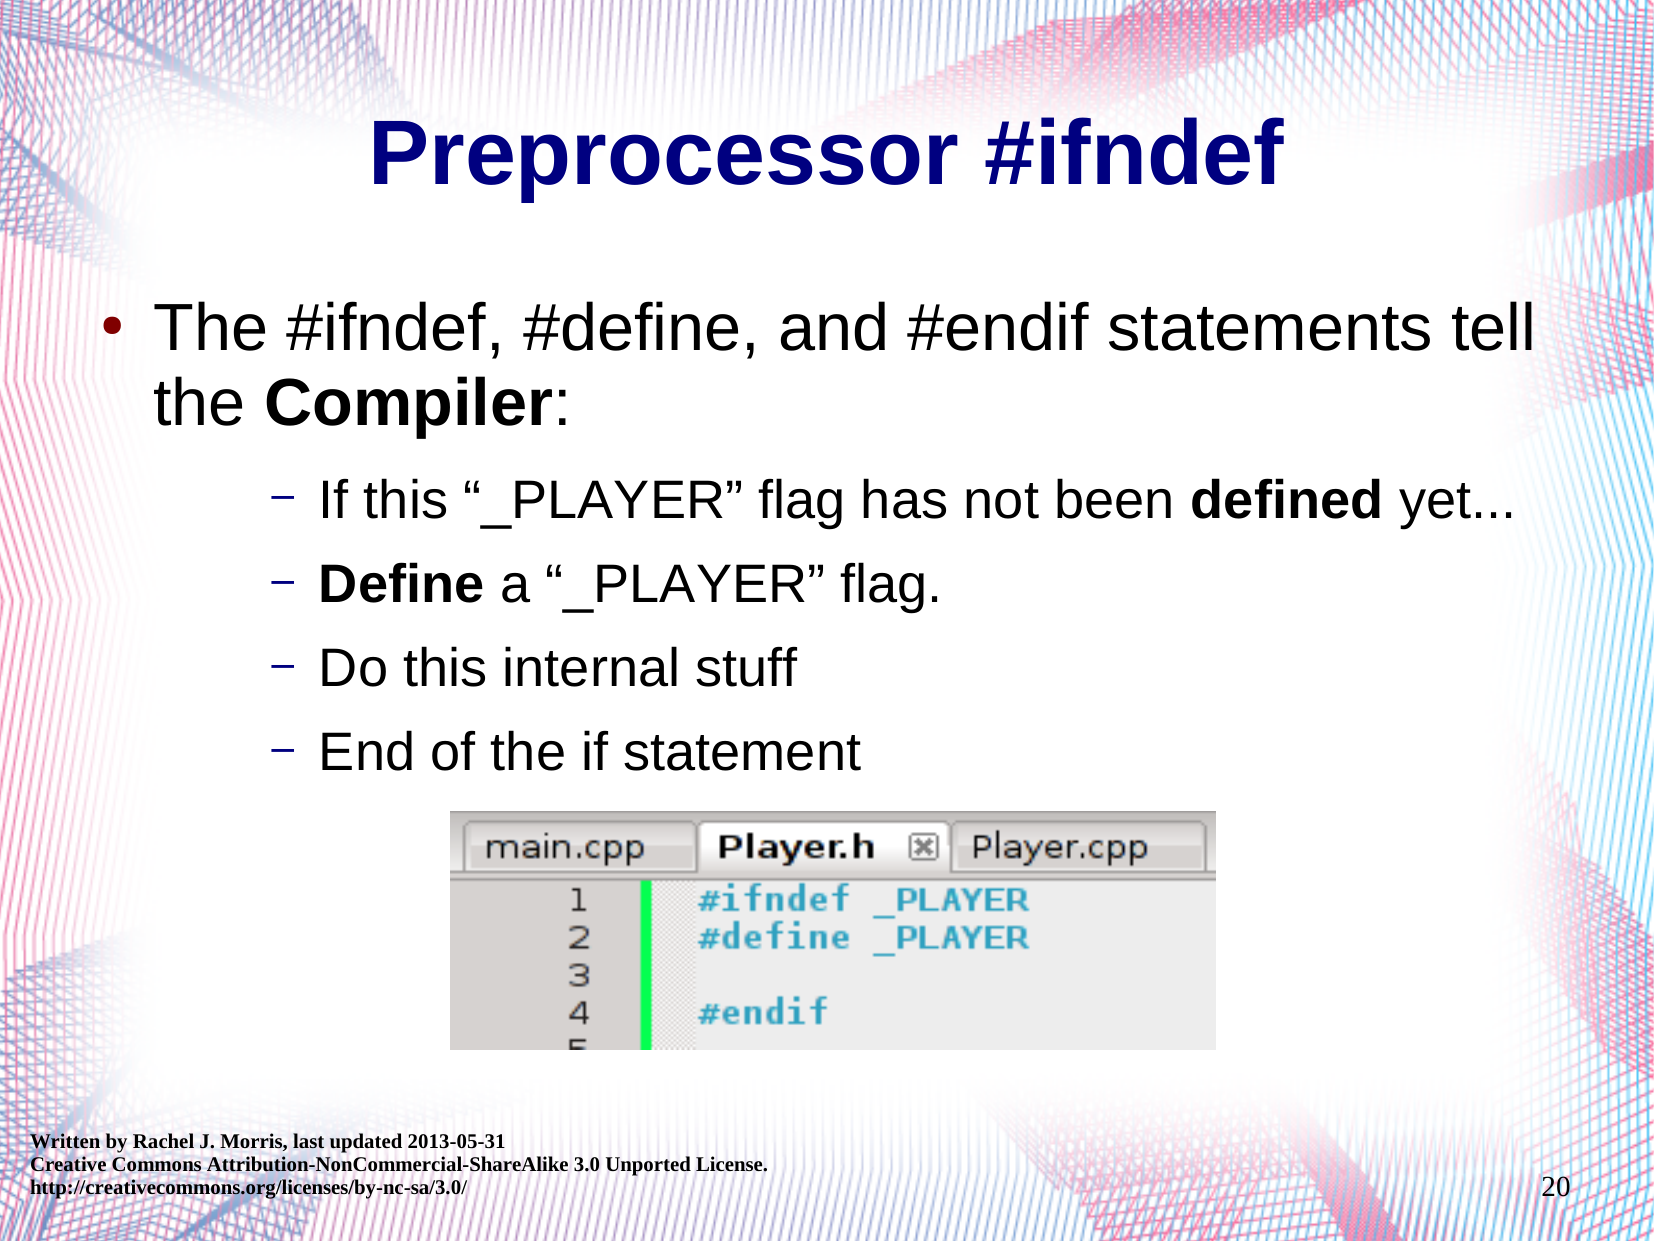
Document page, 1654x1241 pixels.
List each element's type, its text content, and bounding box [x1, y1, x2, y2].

list The #ifndef, #define, and #endif statements tell the Compiler: If this “_PLAYER” flag has not been defined yet... Define a “_PLAYER” flag. Do this internal stuff End of the if statement [82, 290, 1571, 783]
title Preprocessor #ifndef [82, 49, 1571, 257]
picture [0, 0, 1654, 1241]
